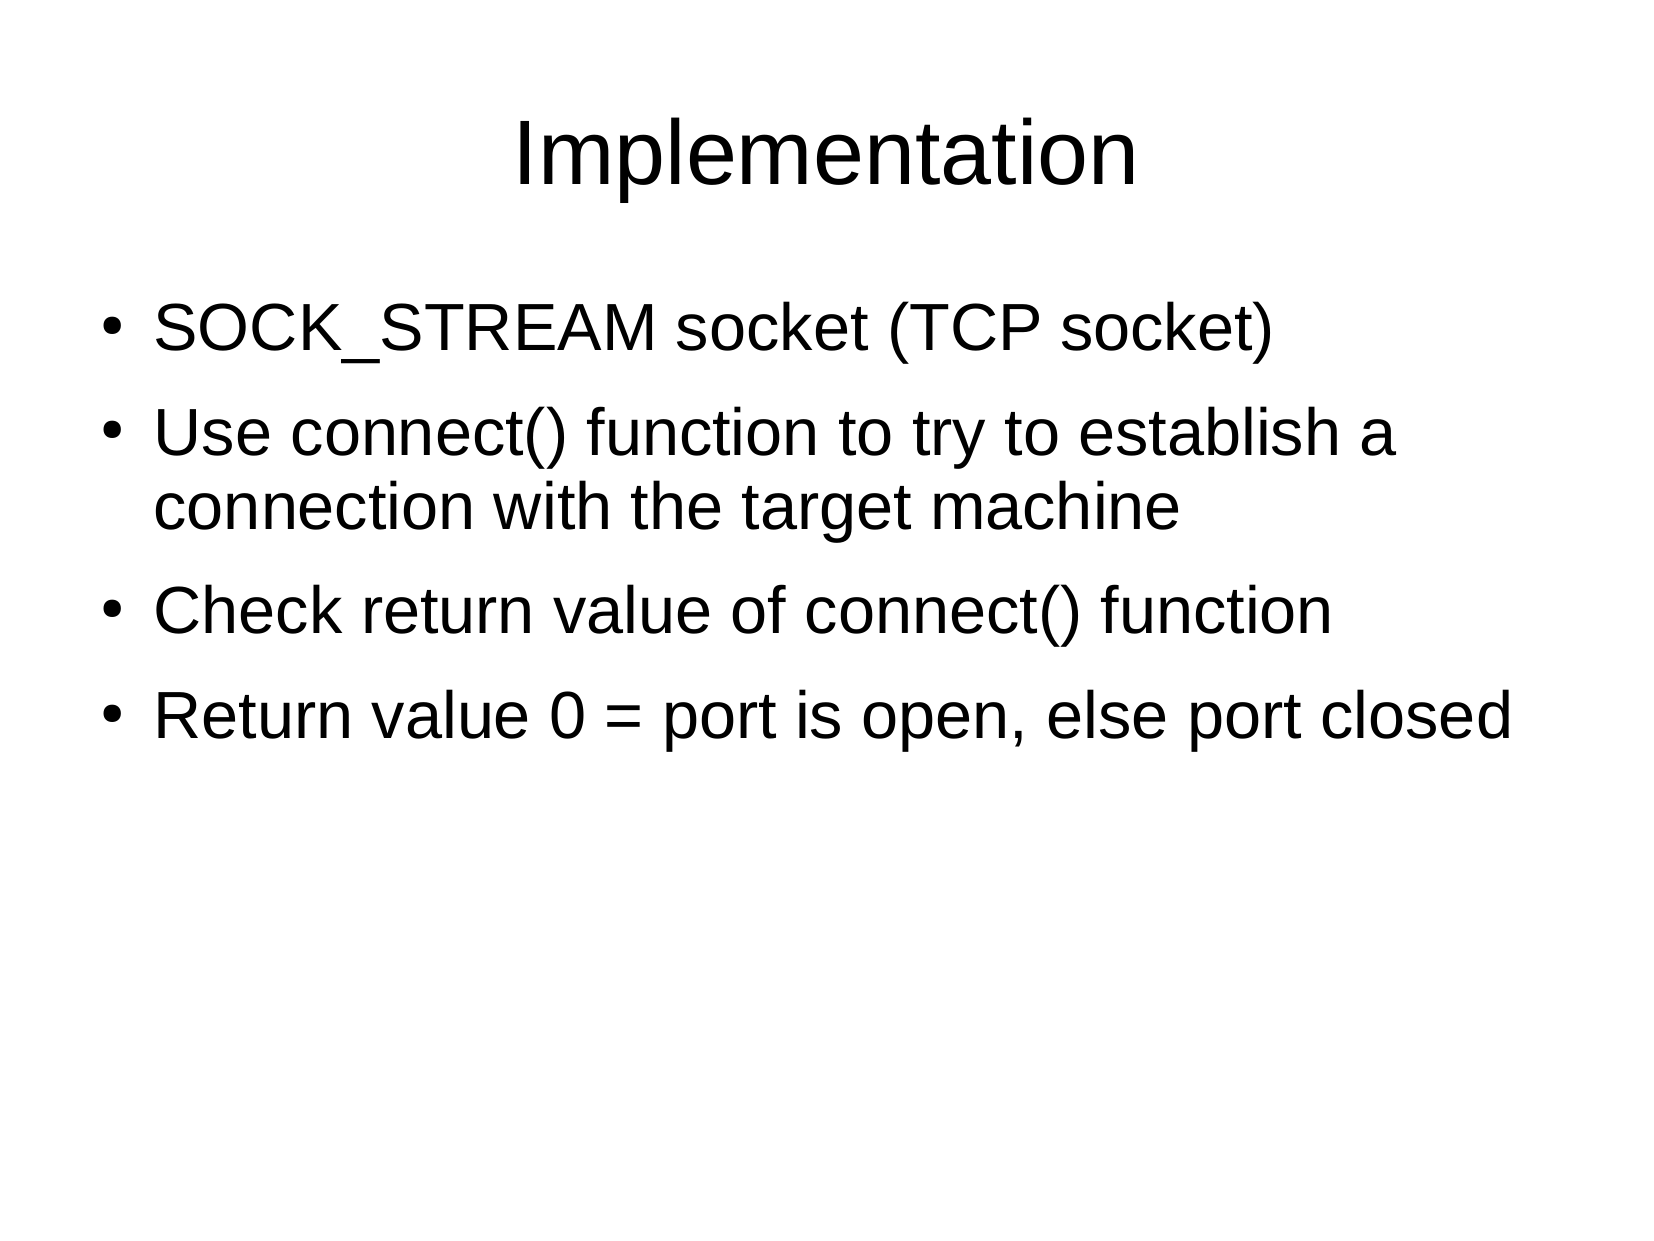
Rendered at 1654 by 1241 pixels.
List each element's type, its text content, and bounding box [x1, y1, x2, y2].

list SOCK_STREAM socket (TCP socket) Use connect() function to try to establish a connection with the target machine Check return value of connect() function Return value 0 = port is open, else port closed [82, 290, 1571, 1010]
title Implementation [82, 49, 1571, 257]
